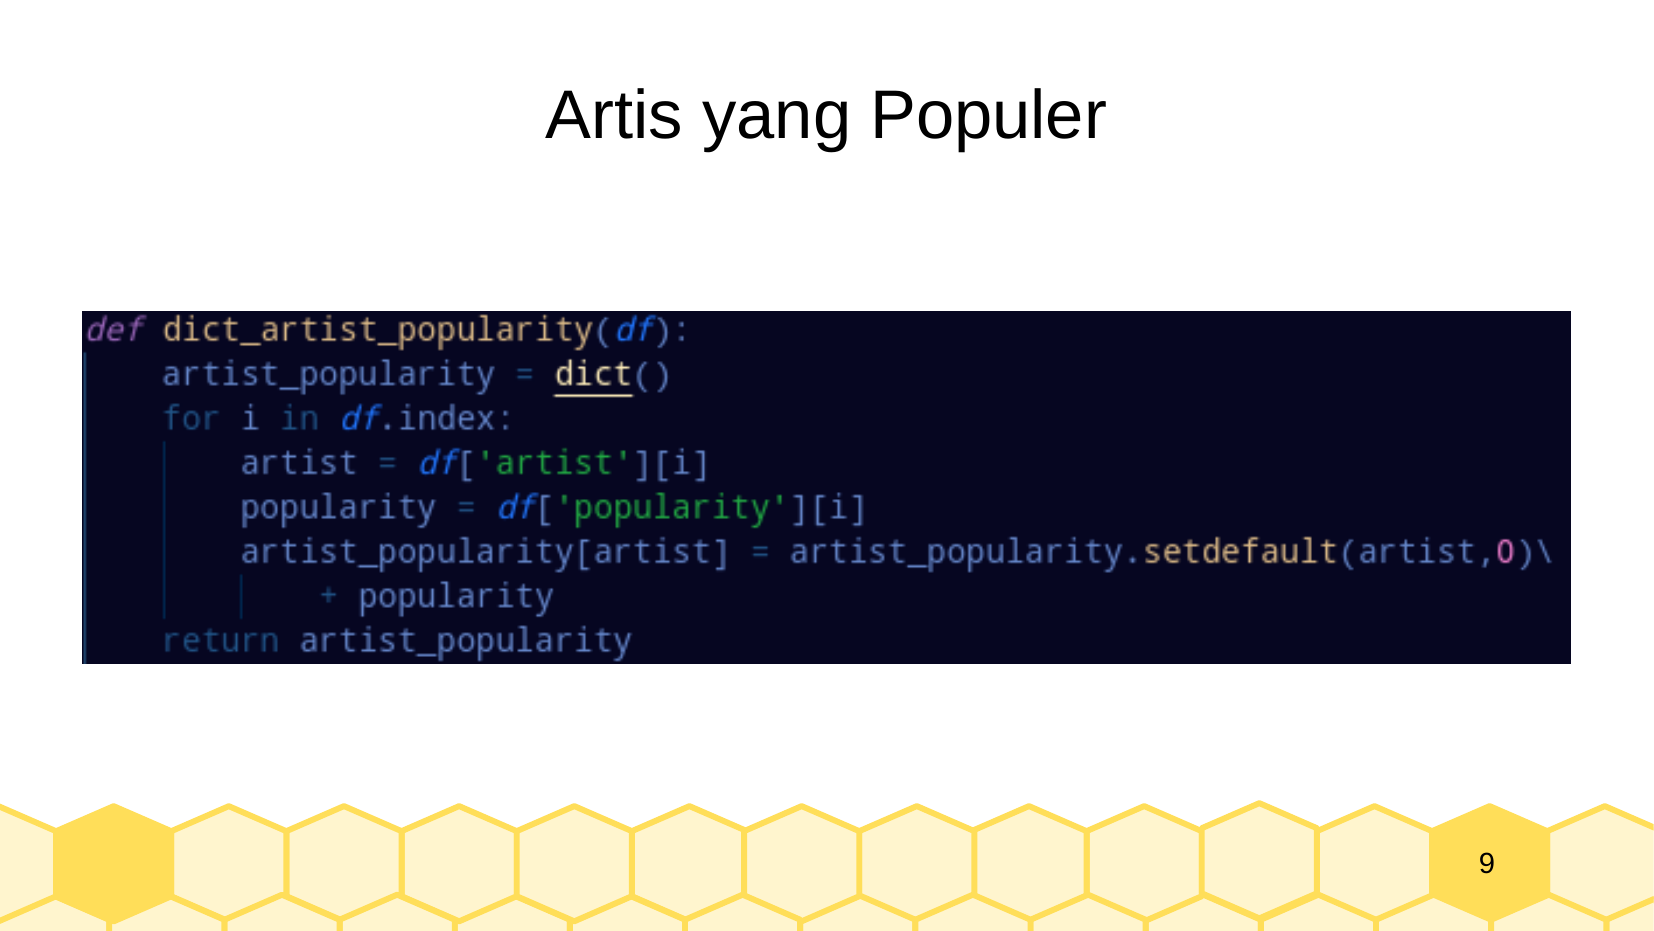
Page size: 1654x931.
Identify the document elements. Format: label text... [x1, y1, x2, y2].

picture [82, 311, 1571, 664]
title Artis yang Populer [82, 37, 1571, 193]
